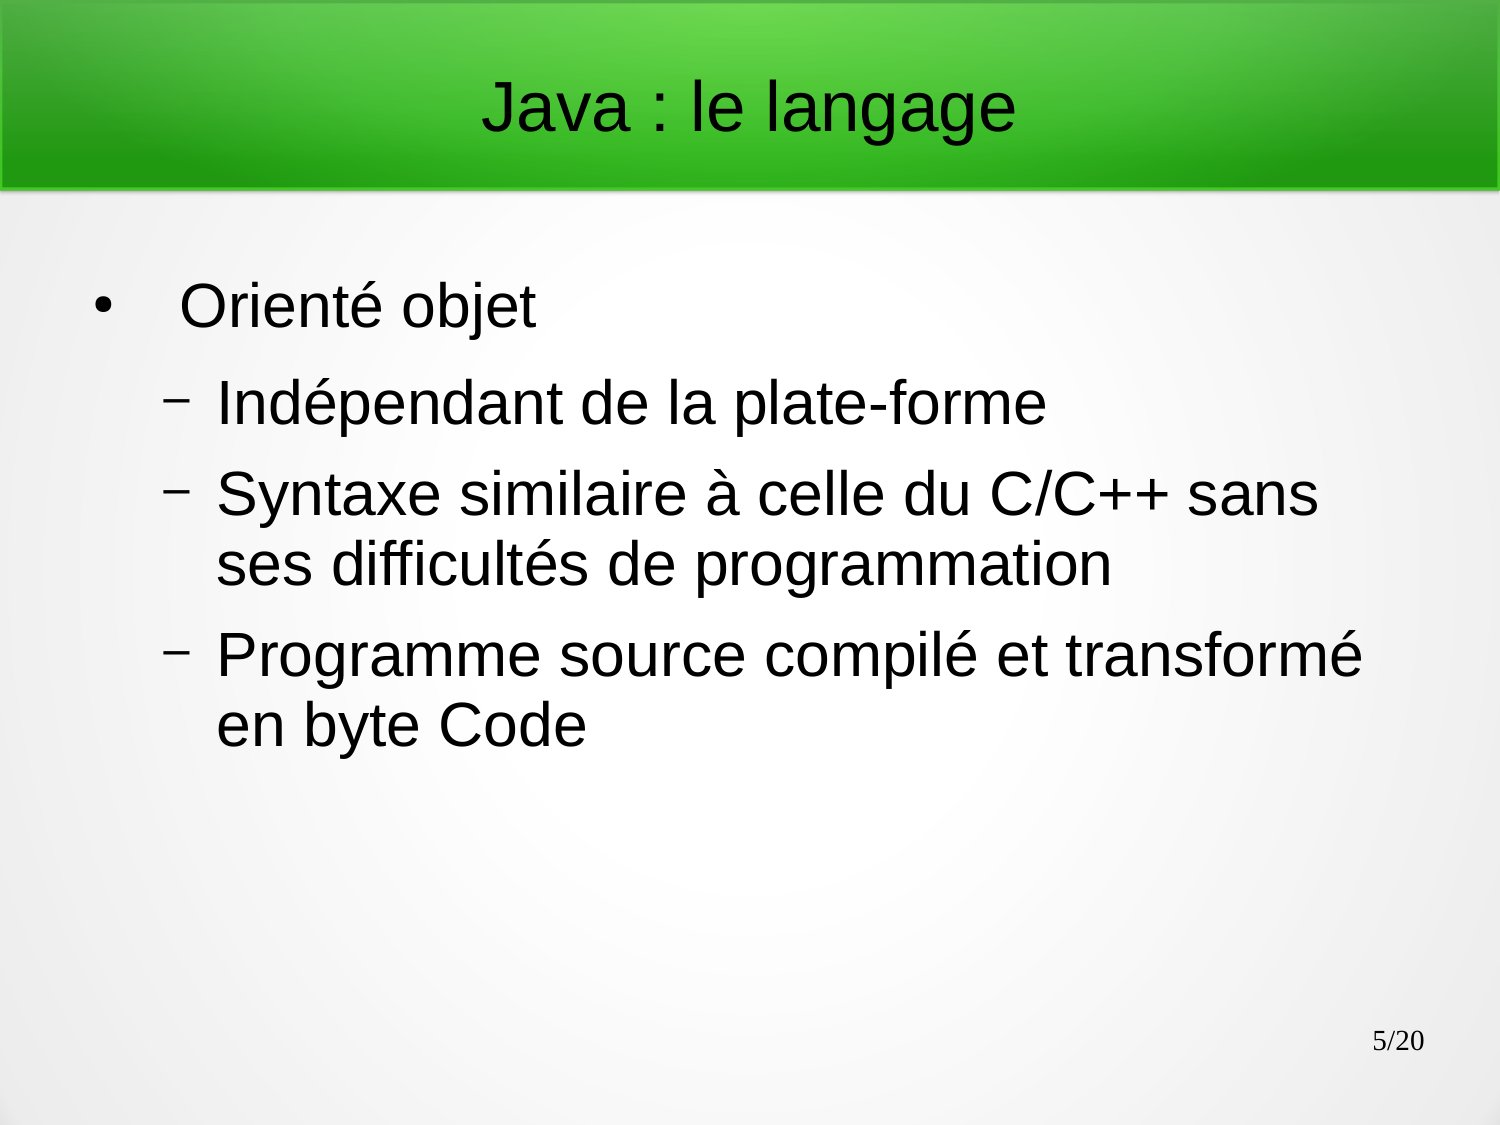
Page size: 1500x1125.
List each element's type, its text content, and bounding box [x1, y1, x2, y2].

title Java : le langage [75, 42, 1426, 172]
list Orienté objet Indépendant de la plate-forme Syntaxe similaire à celle du C/C++ sans ses difficultés de programmation Programme source compilé et transformé en byte Code [75, 271, 1426, 924]
